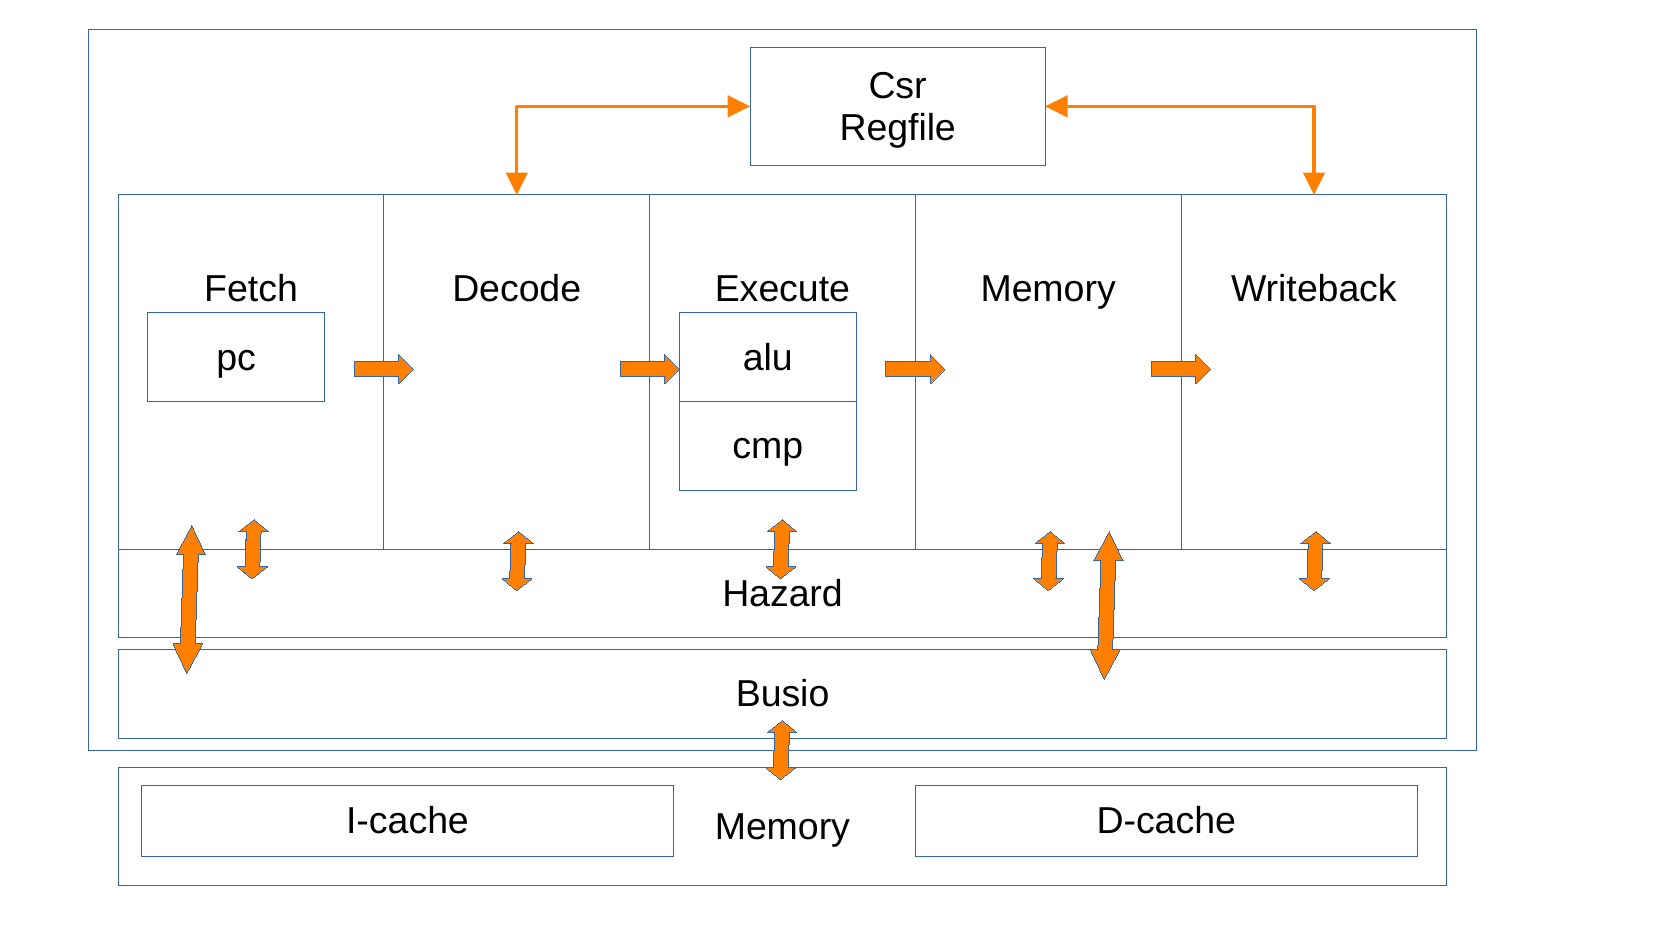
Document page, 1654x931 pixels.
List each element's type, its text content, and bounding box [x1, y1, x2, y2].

text_box Memory [118, 767, 1447, 886]
text_box cmp [679, 401, 857, 491]
text_box I-cache [141, 785, 674, 857]
text_box Writeback [1181, 194, 1447, 550]
text_box Memory [915, 194, 1181, 550]
text_box Execute [649, 194, 915, 550]
text_box Fetch [118, 194, 383, 550]
text_box alu [679, 312, 857, 401]
text_box Csr Regfile [750, 47, 1046, 166]
text_box Busio [118, 649, 1447, 739]
text_box D-cache [915, 785, 1418, 857]
text_box [88, 29, 1477, 780]
text_box Hazard [1114, 550, 1447, 638]
text_box Hazard [196, 550, 1100, 638]
text_box Hazard [118, 550, 183, 638]
text_box pc [147, 312, 325, 402]
text_box Decode [383, 194, 649, 550]
